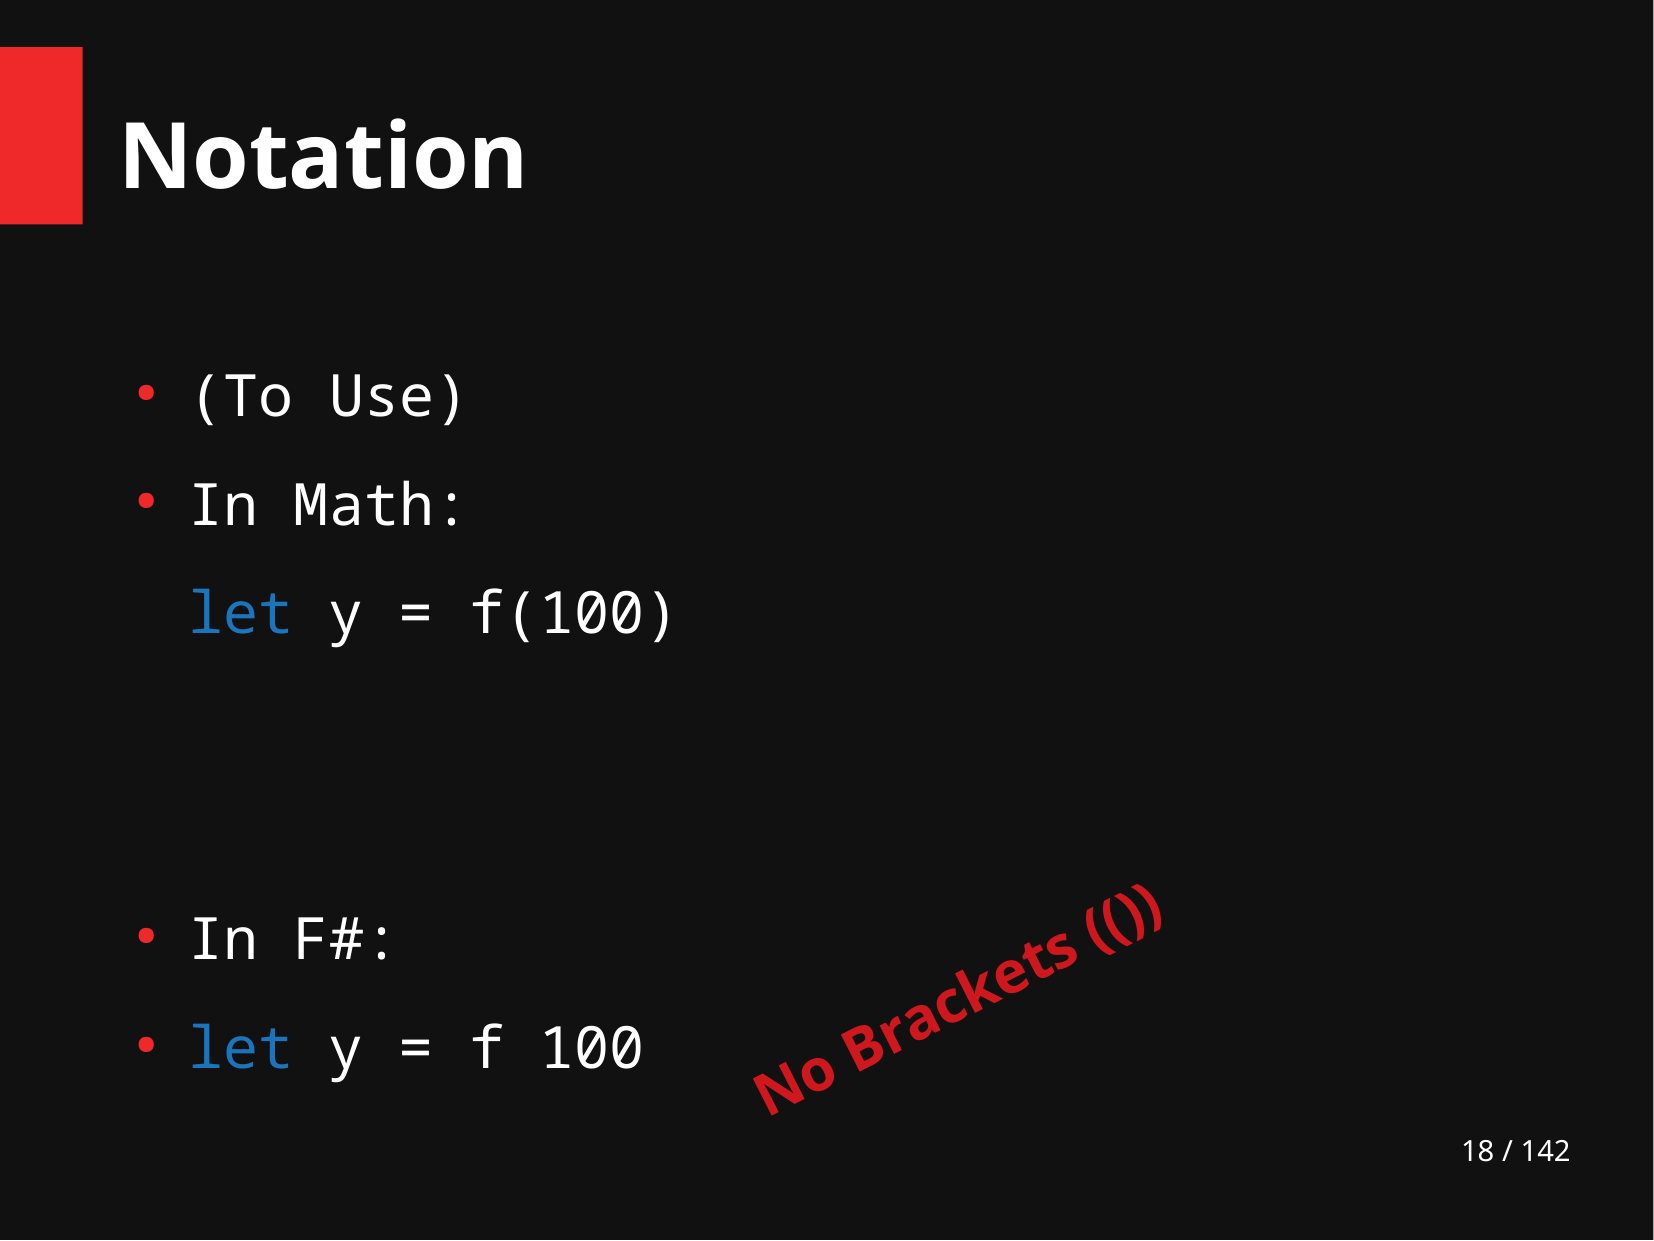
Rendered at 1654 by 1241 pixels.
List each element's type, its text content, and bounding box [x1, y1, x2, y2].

list (To Use) In Math: let y = f(100) In F#: let y = f 100 [118, 354, 1536, 1074]
text_box No Brackets (()) [723, 831, 1229, 1161]
title Notation [118, 49, 1571, 257]
